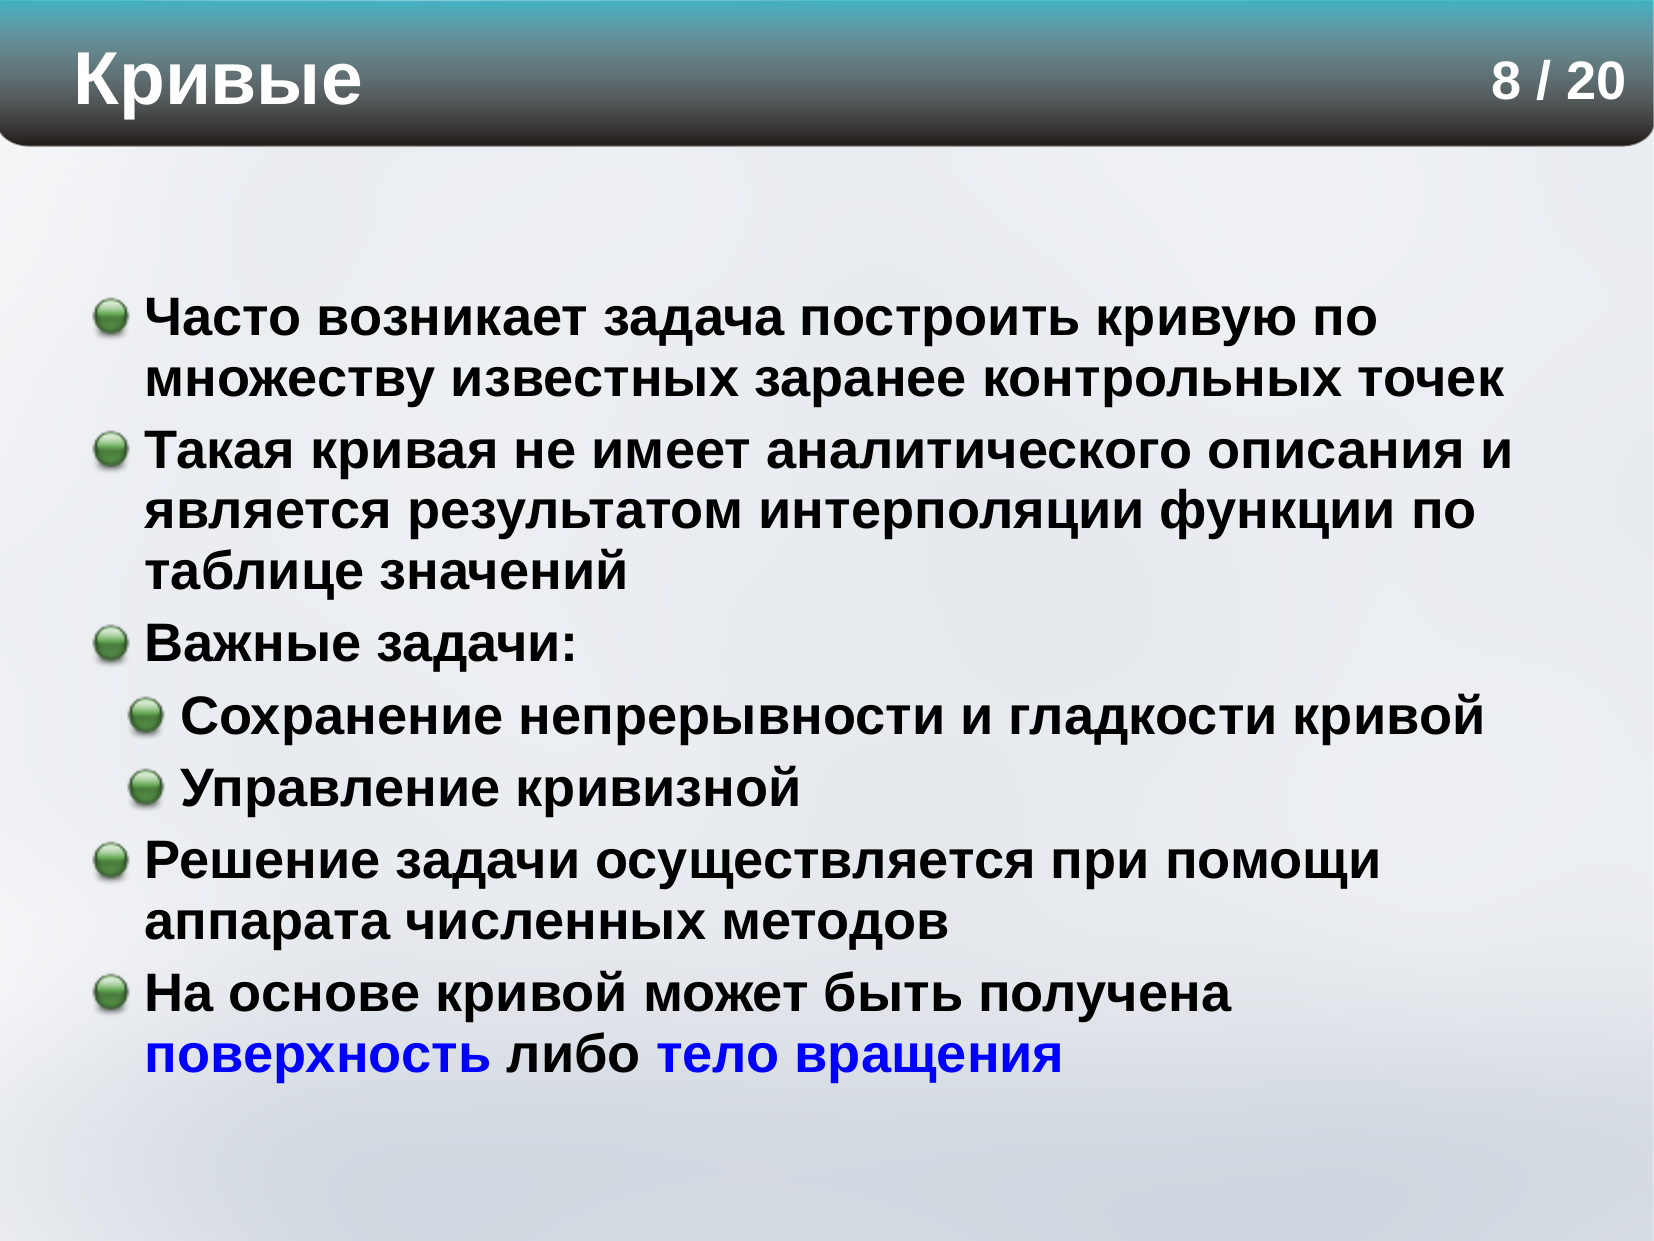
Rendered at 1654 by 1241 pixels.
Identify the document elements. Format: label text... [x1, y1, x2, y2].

text_box Часто возникает задача построить кривую по множеству известных заранее контрольных точек Такая кривая не имеет аналитического описания и является результатом интерполяции функции по таблице значений Важные задачи: Сохранение непрерывности и гладкости кривой Управление кривизной Решение задачи осуществляется при помощи аппарата численных методов На основе кривой может быть получена поверхность либо тело вращения [70, 189, 1565, 1092]
picture [0, 0, 1654, 1241]
text_box <number> / 20 [1476, 42, 1654, 119]
text_box Кривые [59, 29, 1359, 129]
